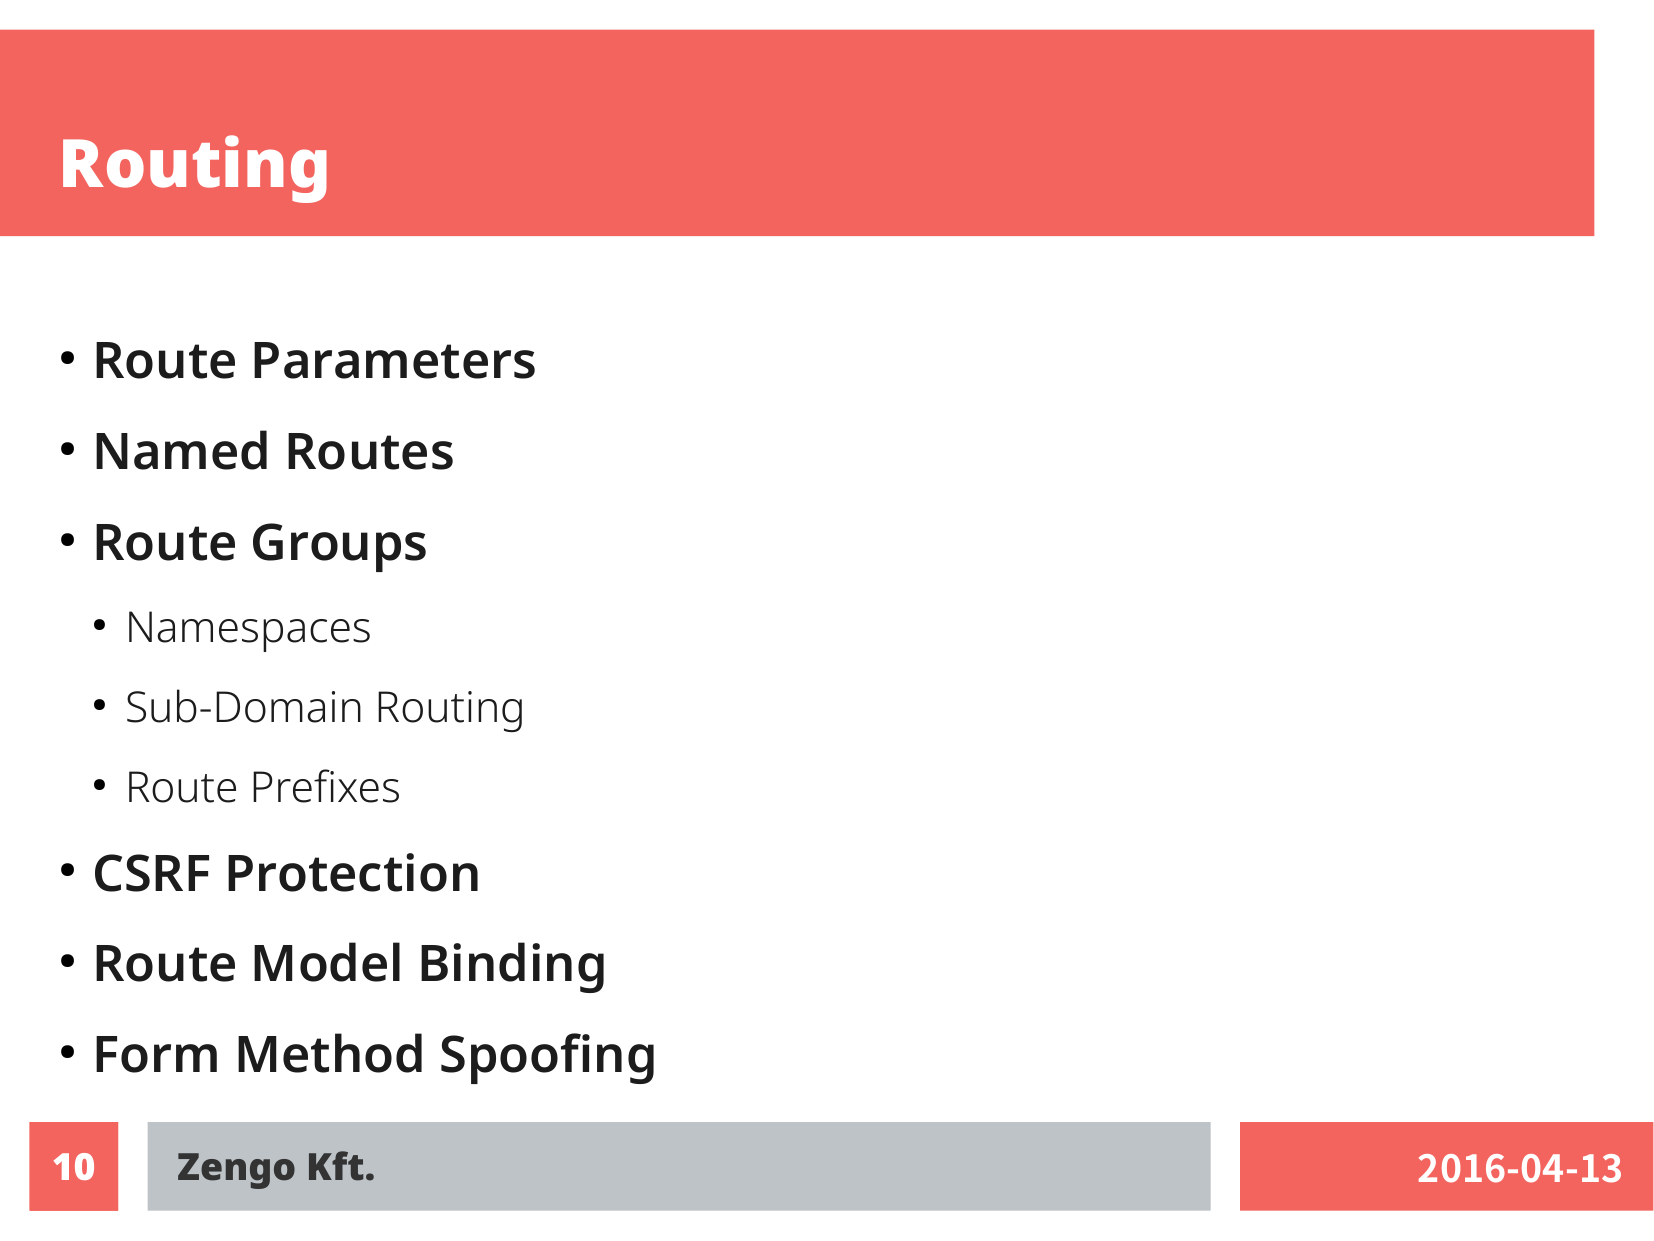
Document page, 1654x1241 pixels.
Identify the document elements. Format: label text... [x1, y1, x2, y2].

title Routing [59, 59, 1595, 207]
list Route Parameters Named Routes Route Groups Namespaces Sub-Domain Routing Route Prefixes CSRF Protection Route Model Binding Form Method Spoofing [59, 324, 1565, 1093]
